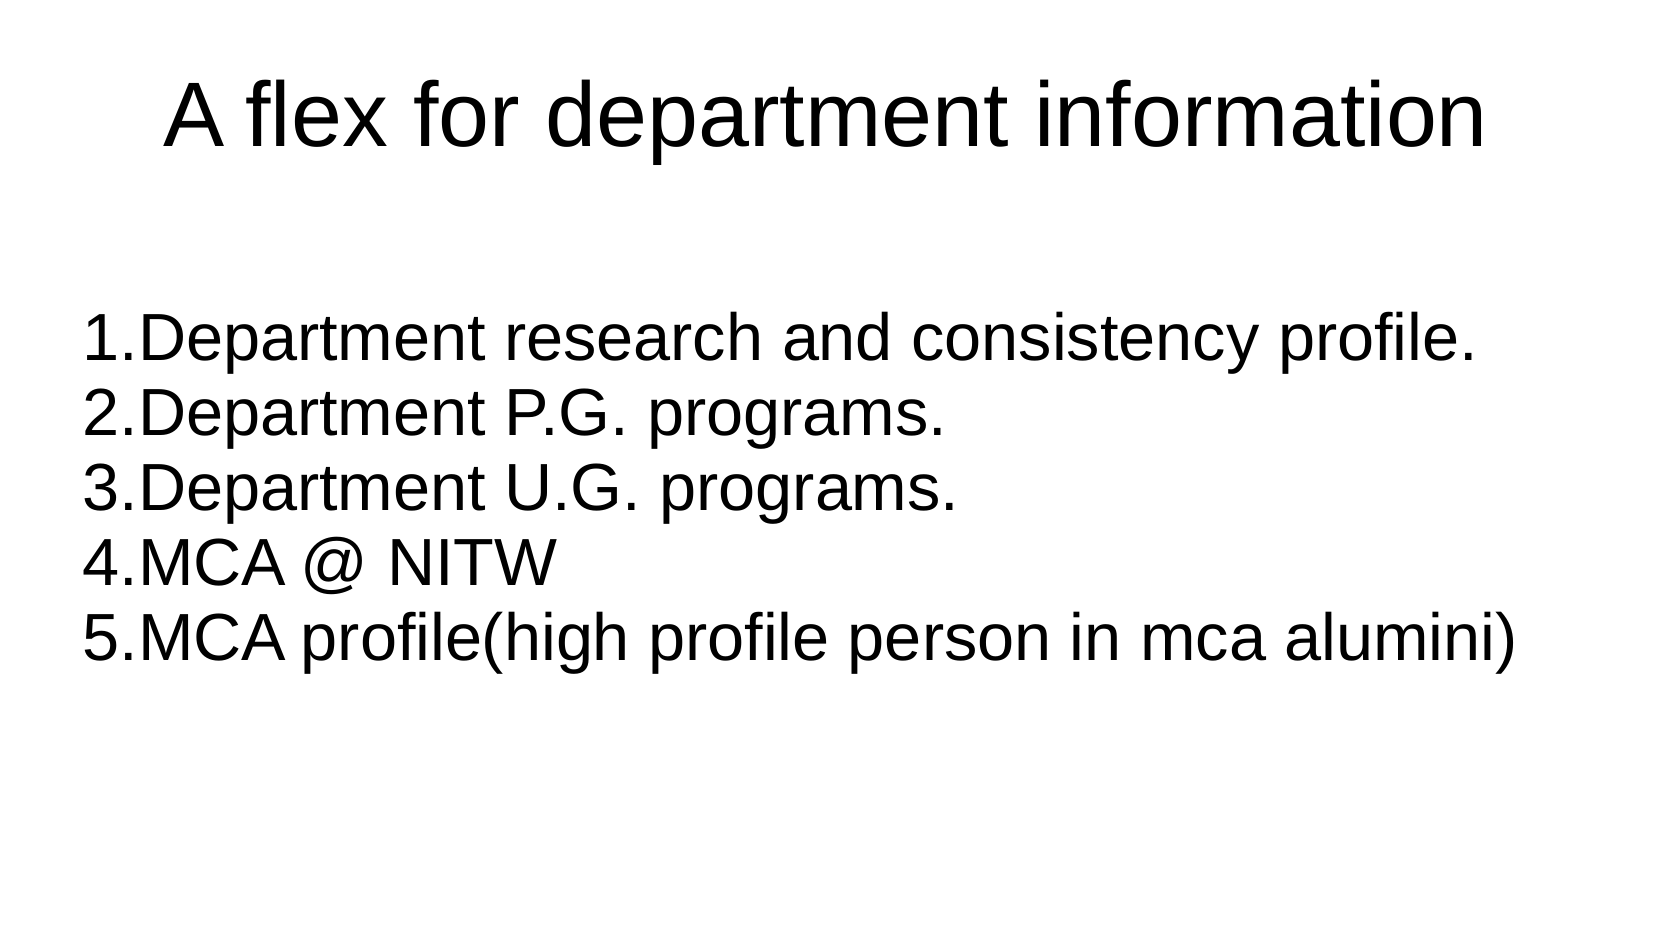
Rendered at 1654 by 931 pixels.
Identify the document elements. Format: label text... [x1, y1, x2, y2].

subtitle 1.Department research and consistency profile. 2.Department P.G. programs. 3.Department U.G. programs. 4.MCA @ NITW 5.MCA profile(high profile person in mca alumini) [82, 217, 1571, 758]
title A flex for department information [82, 37, 1571, 193]
